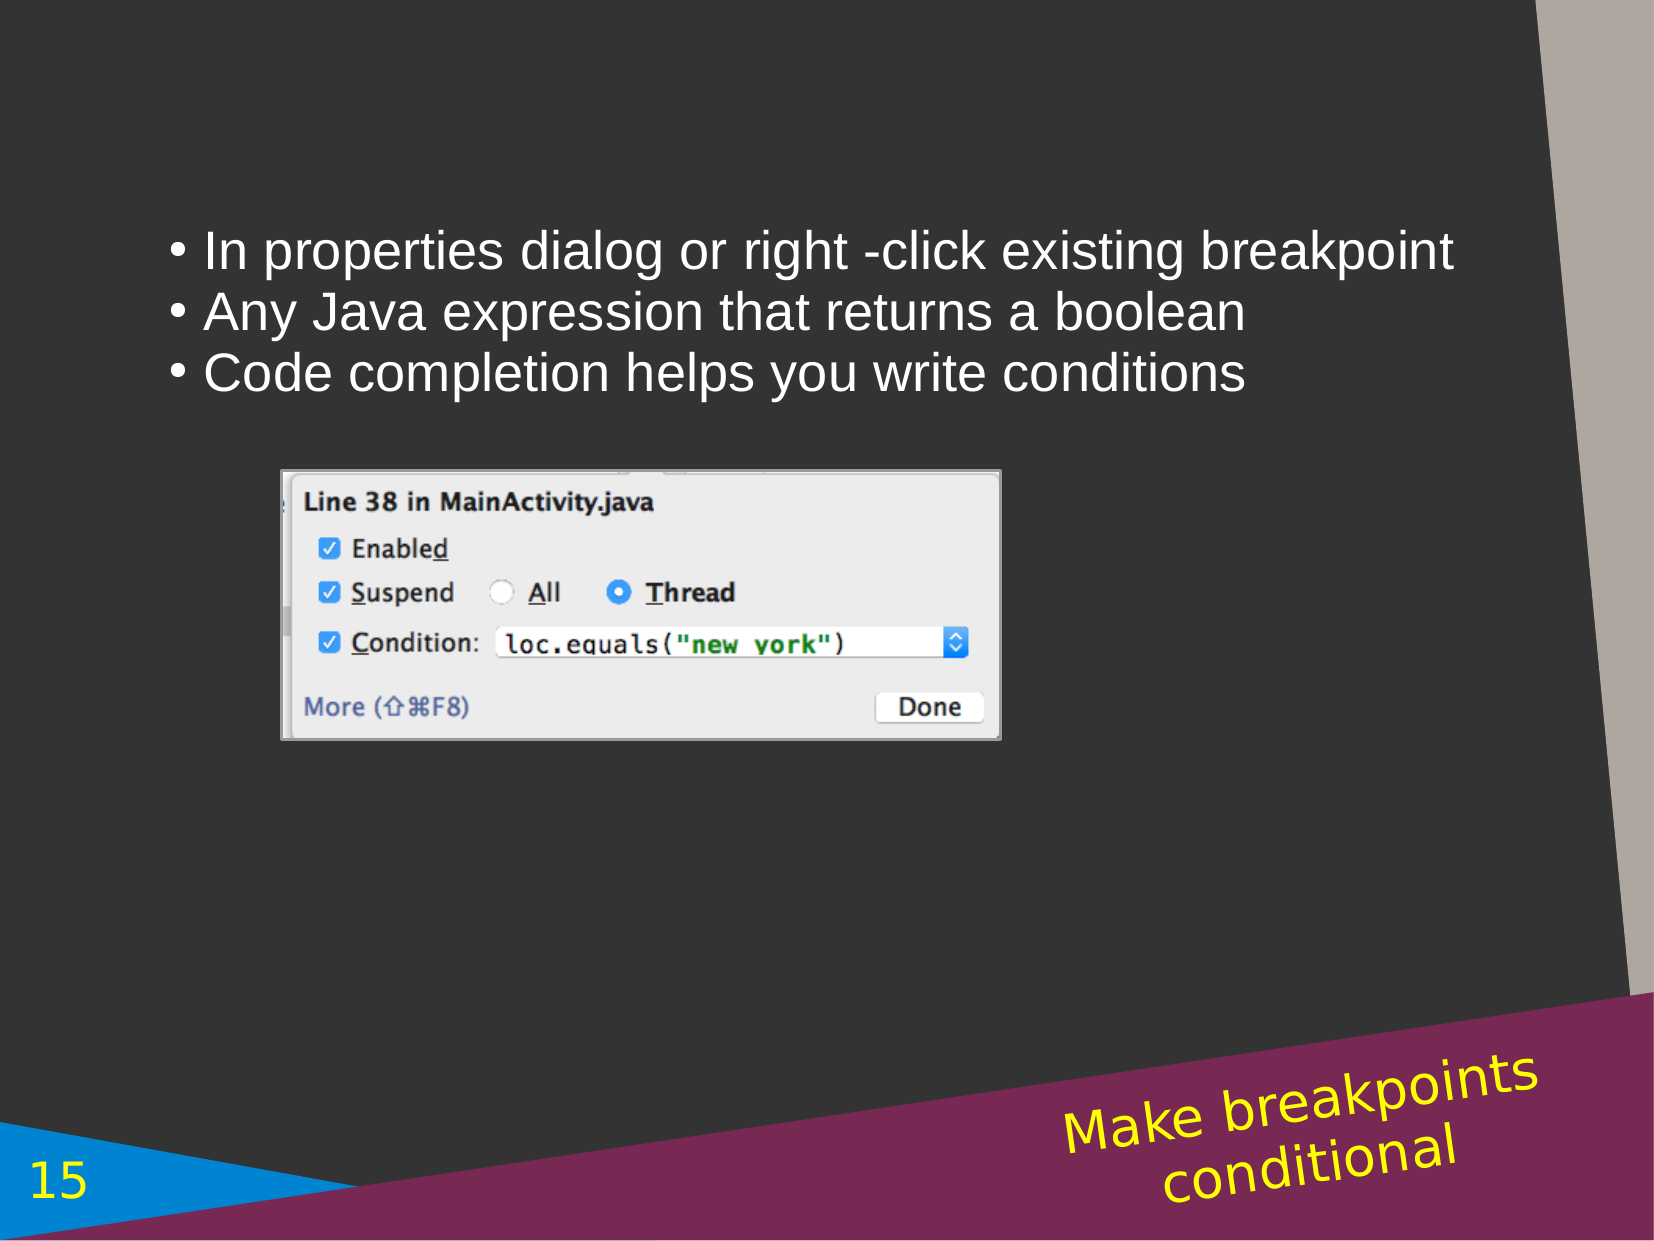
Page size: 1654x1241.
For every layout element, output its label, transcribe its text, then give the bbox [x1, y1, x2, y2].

text_box In properties dialog or right -click existing breakpoint Any Java expression that returns a boolean Code completion helps you write conditions [153, 213, 1507, 449]
picture [283, 472, 1000, 739]
title Make breakpoints conditional [956, 995, 1654, 1241]
